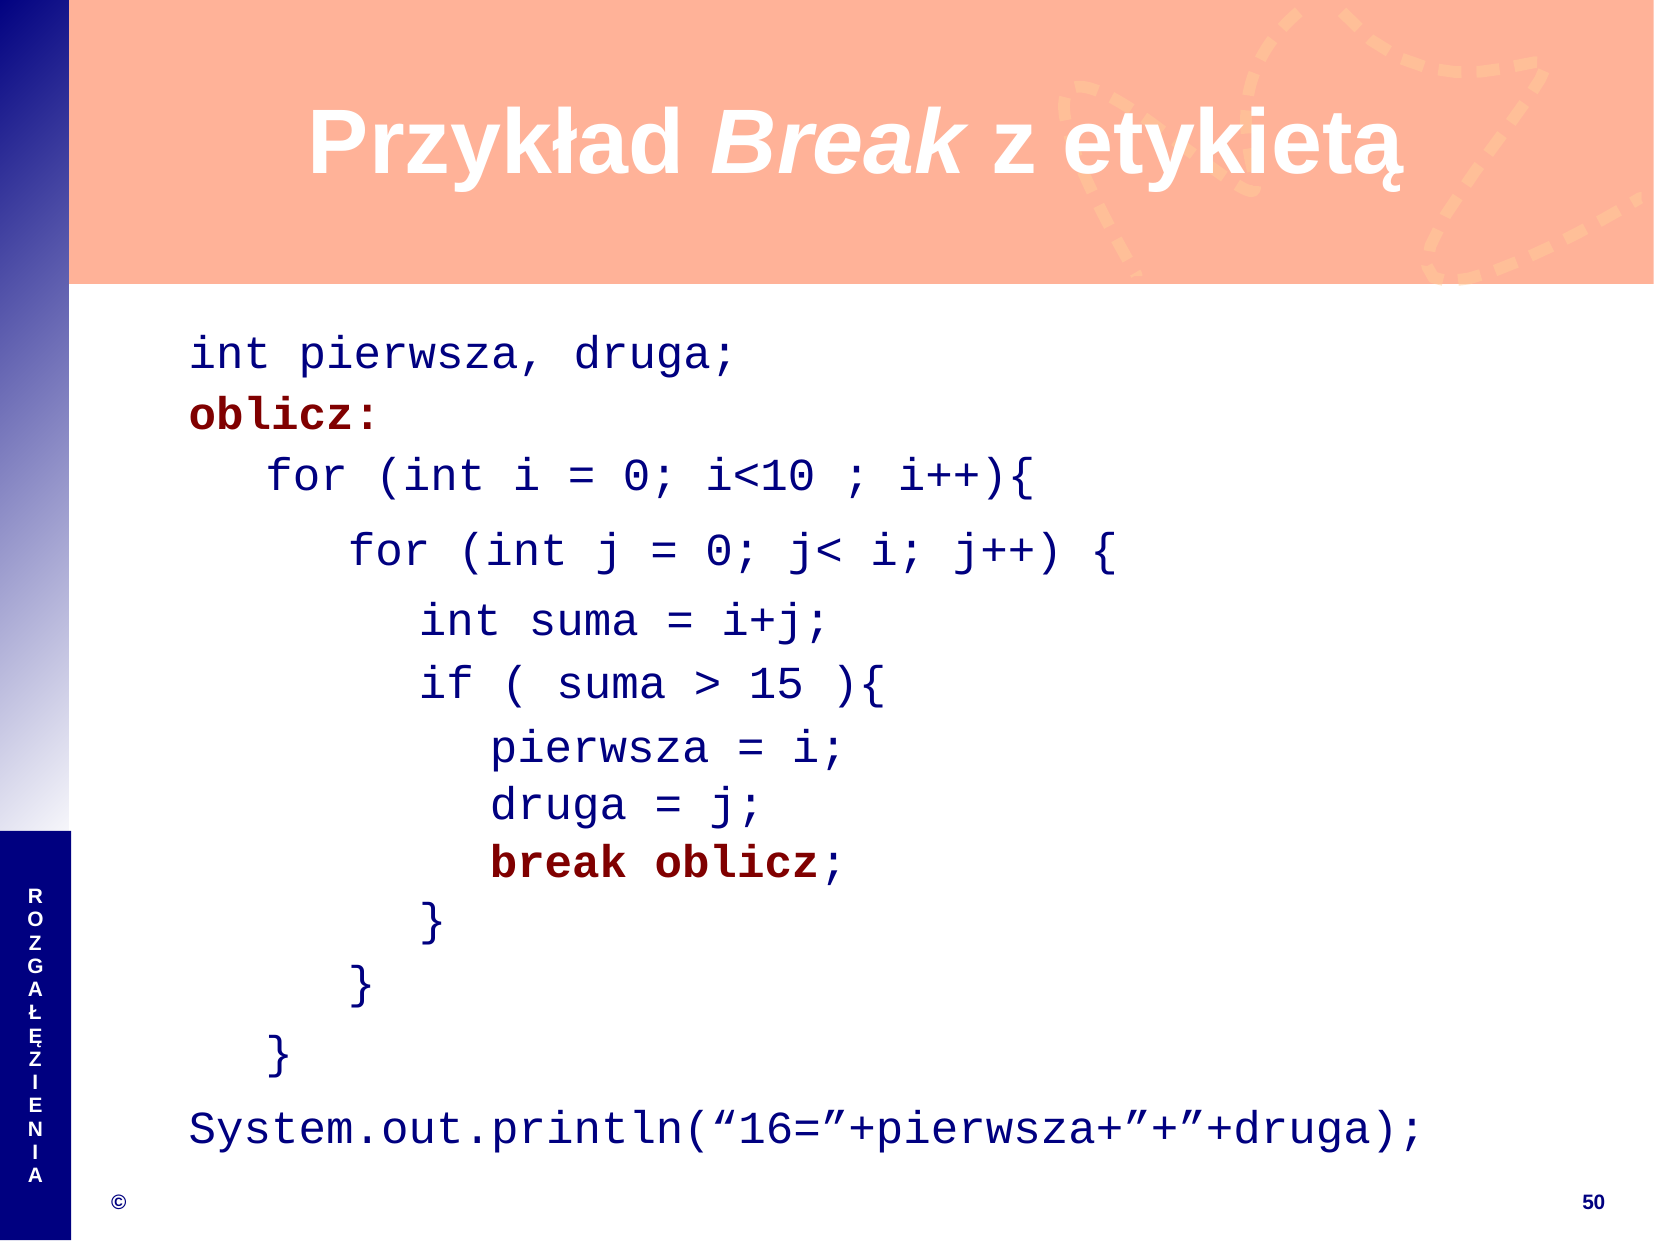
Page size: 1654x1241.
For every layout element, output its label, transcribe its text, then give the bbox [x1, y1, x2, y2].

title Przykład Break z etykietą [96, 37, 1617, 246]
list int pierwsza, druga; oblicz: for (int i = 0; i<10 ; i++){ for (int j = 0; j< i; j++) { int suma = i+j; if ( suma > 15 ){ pierwsza = i; druga = j; break oblicz; } } } System.out.println(“16=”+pierwsza+”+”+druga); [170, 330, 1599, 1158]
text_box R O Z G A Ł Ę Z I E N I A [0, 830, 71, 1241]
